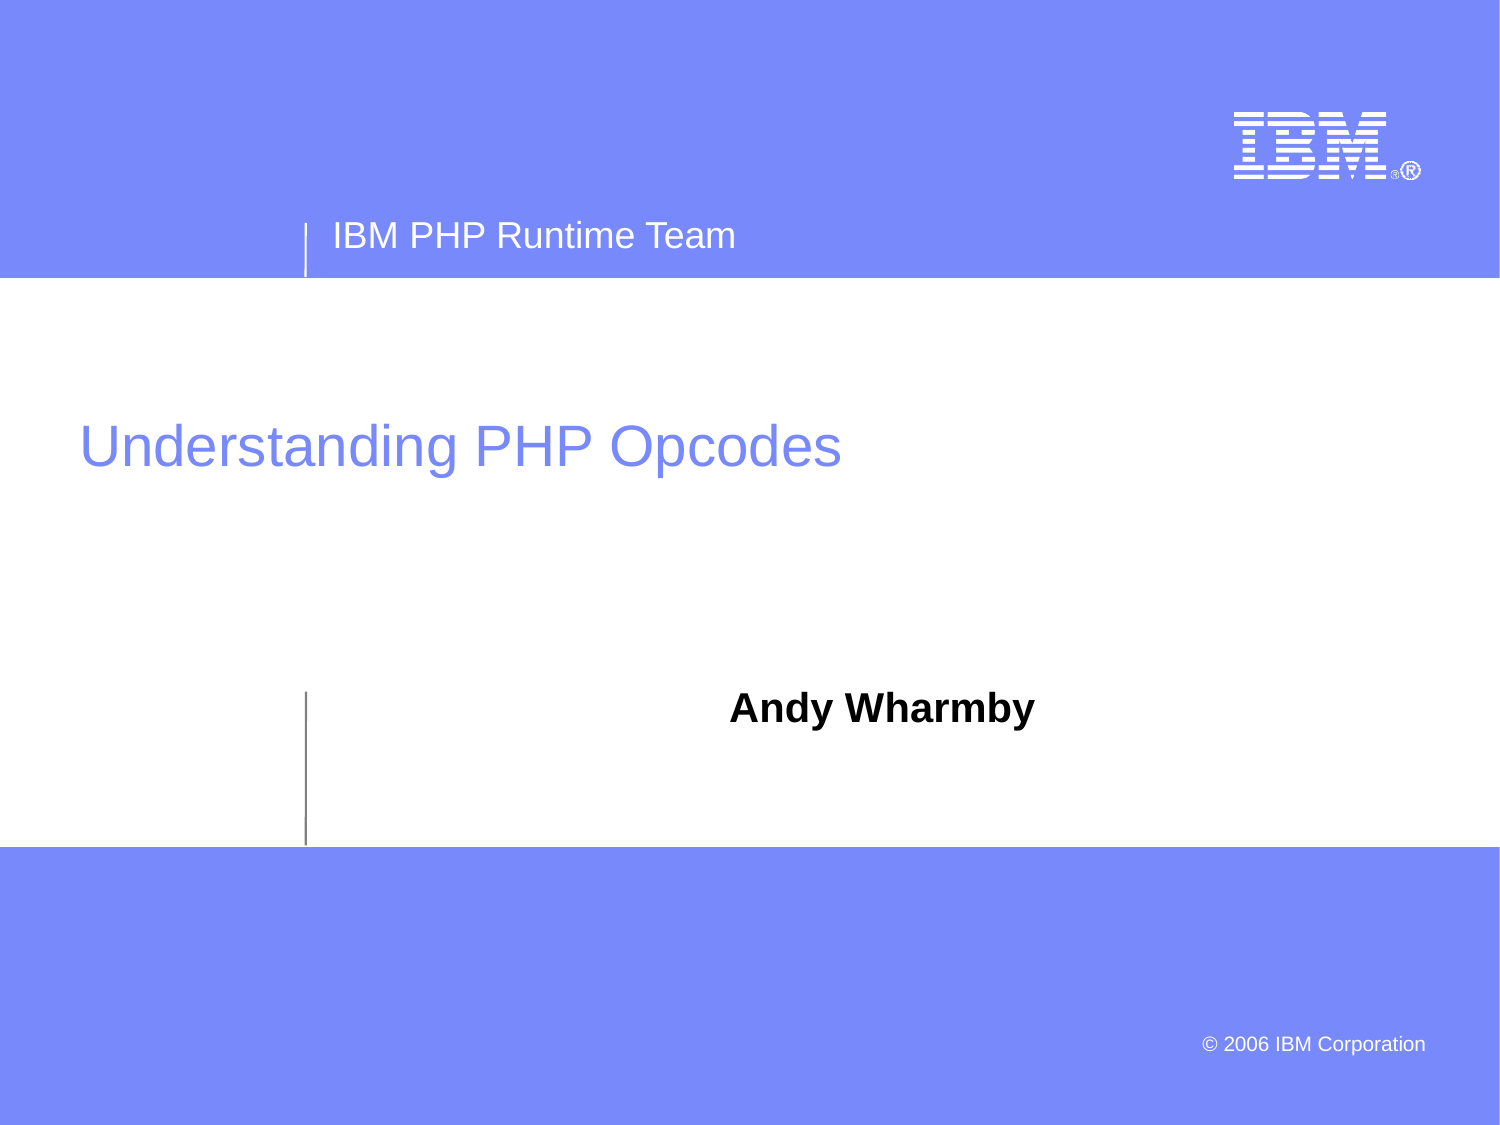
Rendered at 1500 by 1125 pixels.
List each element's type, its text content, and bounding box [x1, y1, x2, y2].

title Understanding PHP Opcodes [64, 409, 1369, 651]
subtitle Andy Wharmby [319, 673, 1370, 838]
